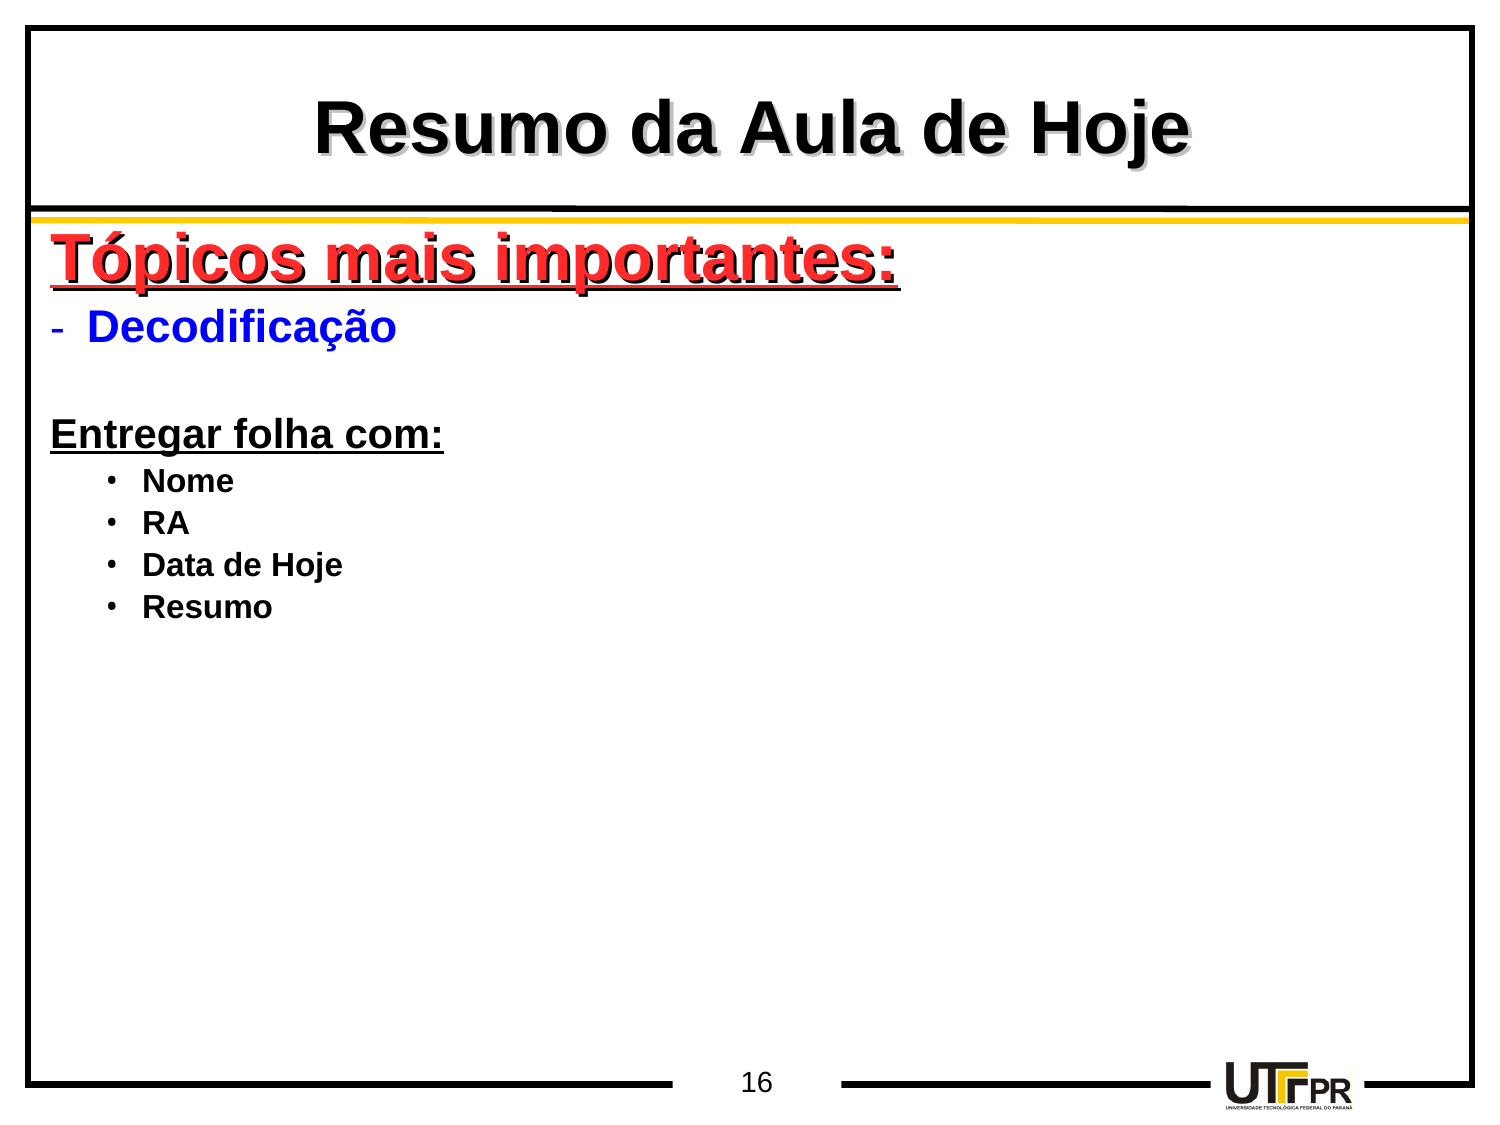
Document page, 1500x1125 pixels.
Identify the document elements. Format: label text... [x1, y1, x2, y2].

list Tópicos mais importantes: Decodificação Entregar folha com: Nome RA Data de Hoje Resumo [35, 225, 1471, 1065]
title Resumo da Aula de Hoje [29, 85, 1477, 180]
picture [1225, 1065, 1353, 1110]
